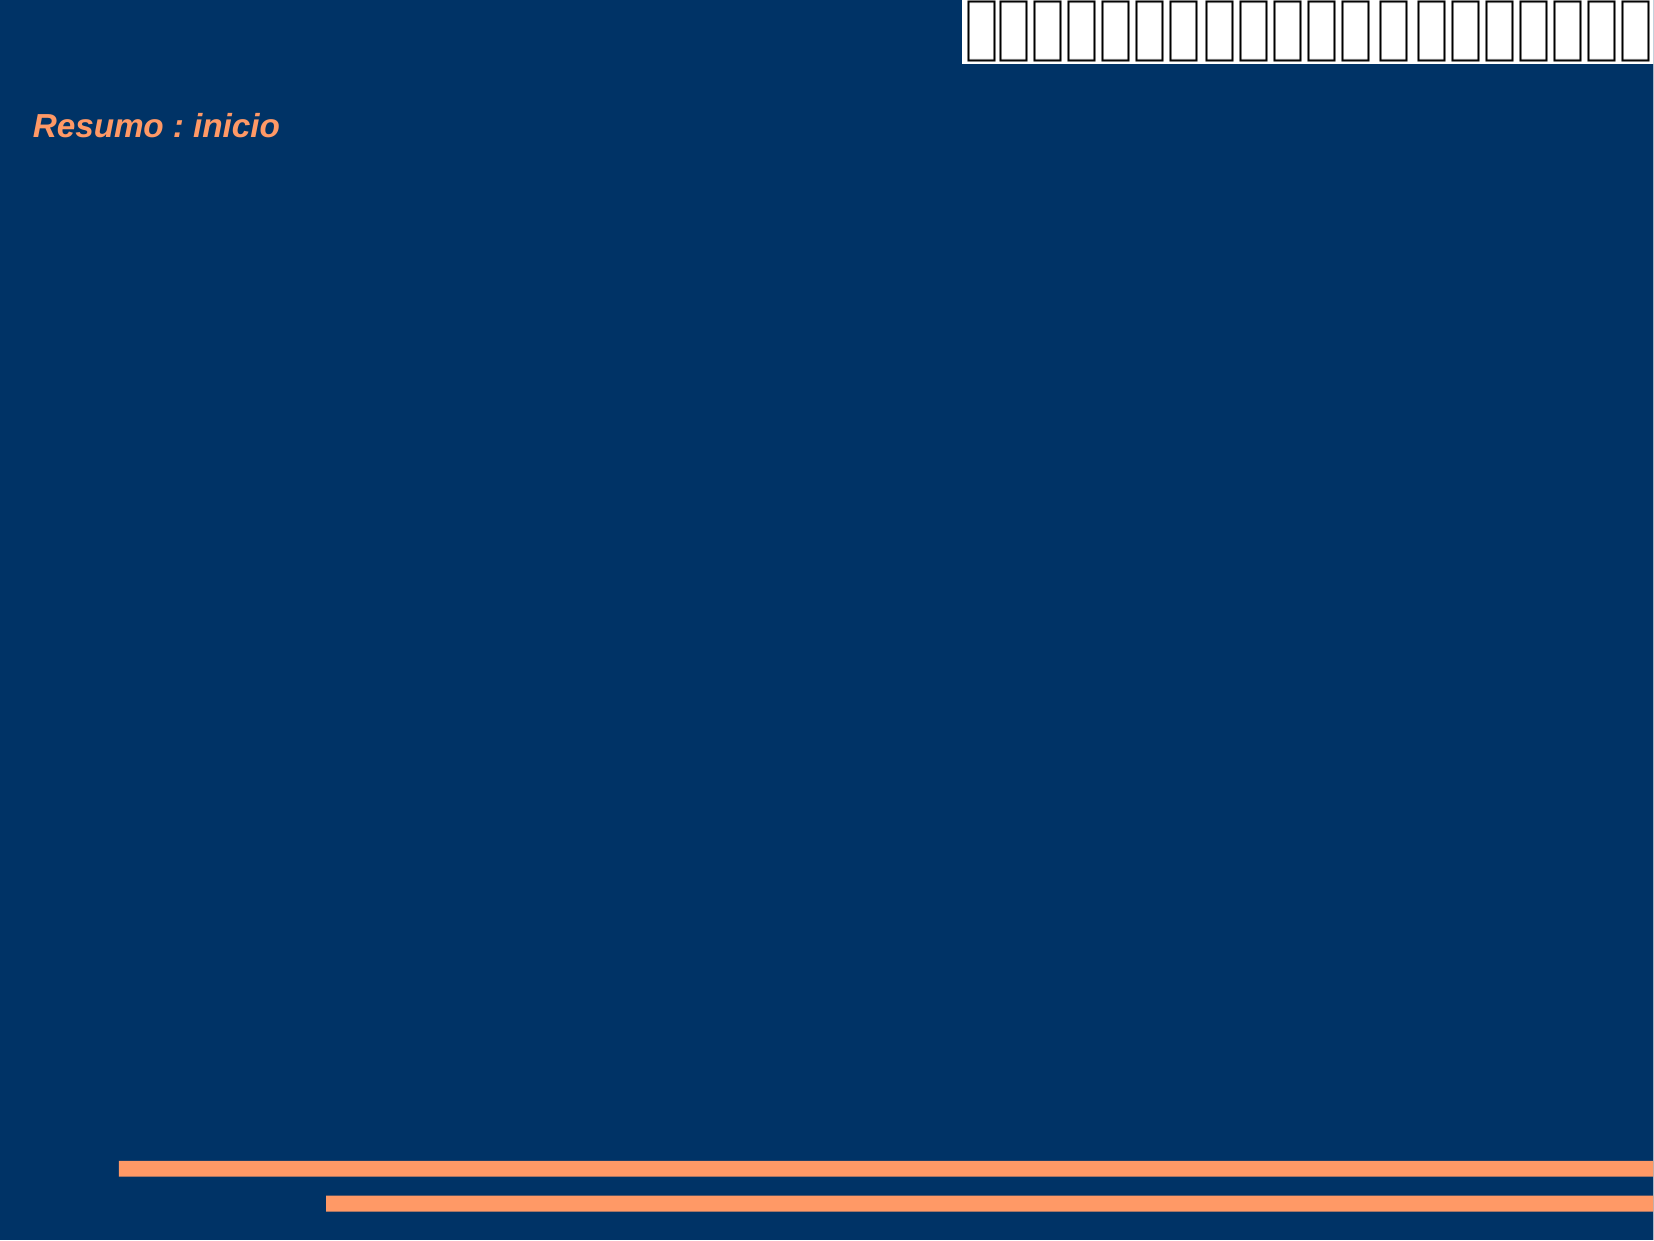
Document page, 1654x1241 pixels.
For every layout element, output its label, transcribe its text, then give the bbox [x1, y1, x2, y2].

title Resumo : inicio [32, 29, 709, 222]
picture [962, 0, 1654, 64]
